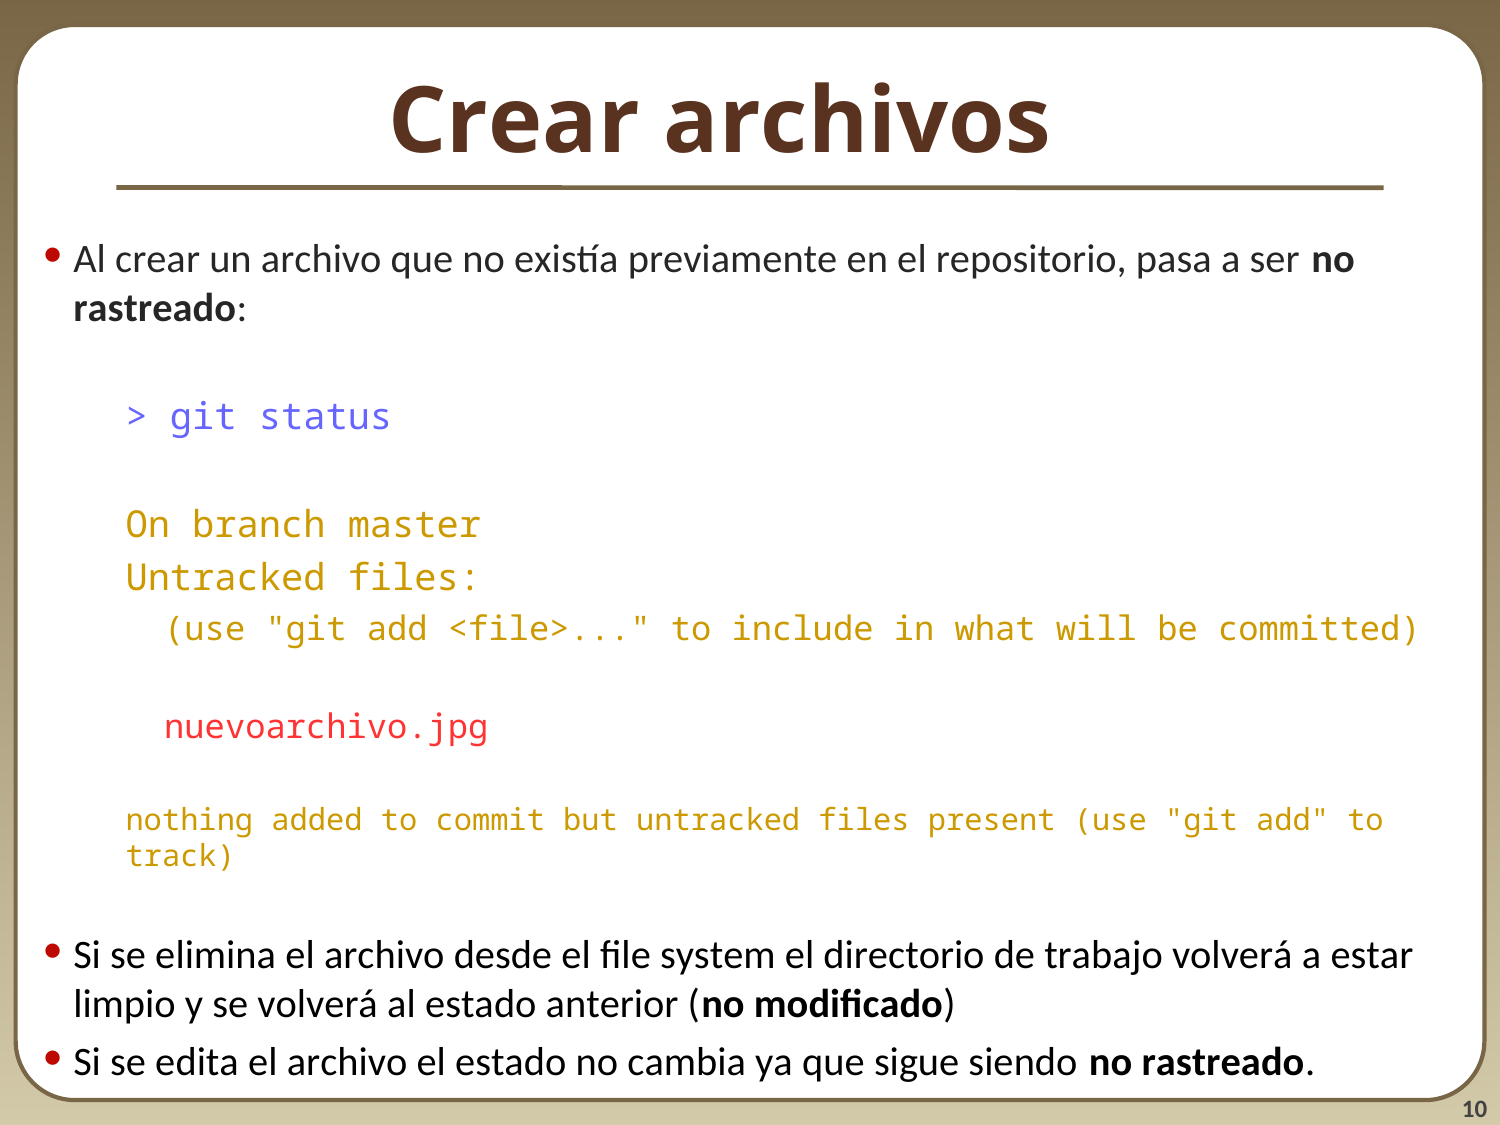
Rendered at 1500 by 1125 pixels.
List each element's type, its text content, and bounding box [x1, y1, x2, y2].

title Crear archivos [0, 22, 1471, 211]
list Al crear un archivo que no existía previamente en el repositorio, pasa a ser no rastreado: > git status On branch master Untracked files: (use "git add <file>..." to include in what will be committed) nuevoarchivo.jpg nothing added to commit but untracked files present (use "git add" to track) Si se elimina el archivo desde el file system el directorio de trabajo volverá a estar limpio y se volverá al estado anterior (no modificado) Si se edita el archivo el estado no cambia ya que sigue siendo no rastreado. [0, 224, 1498, 1093]
